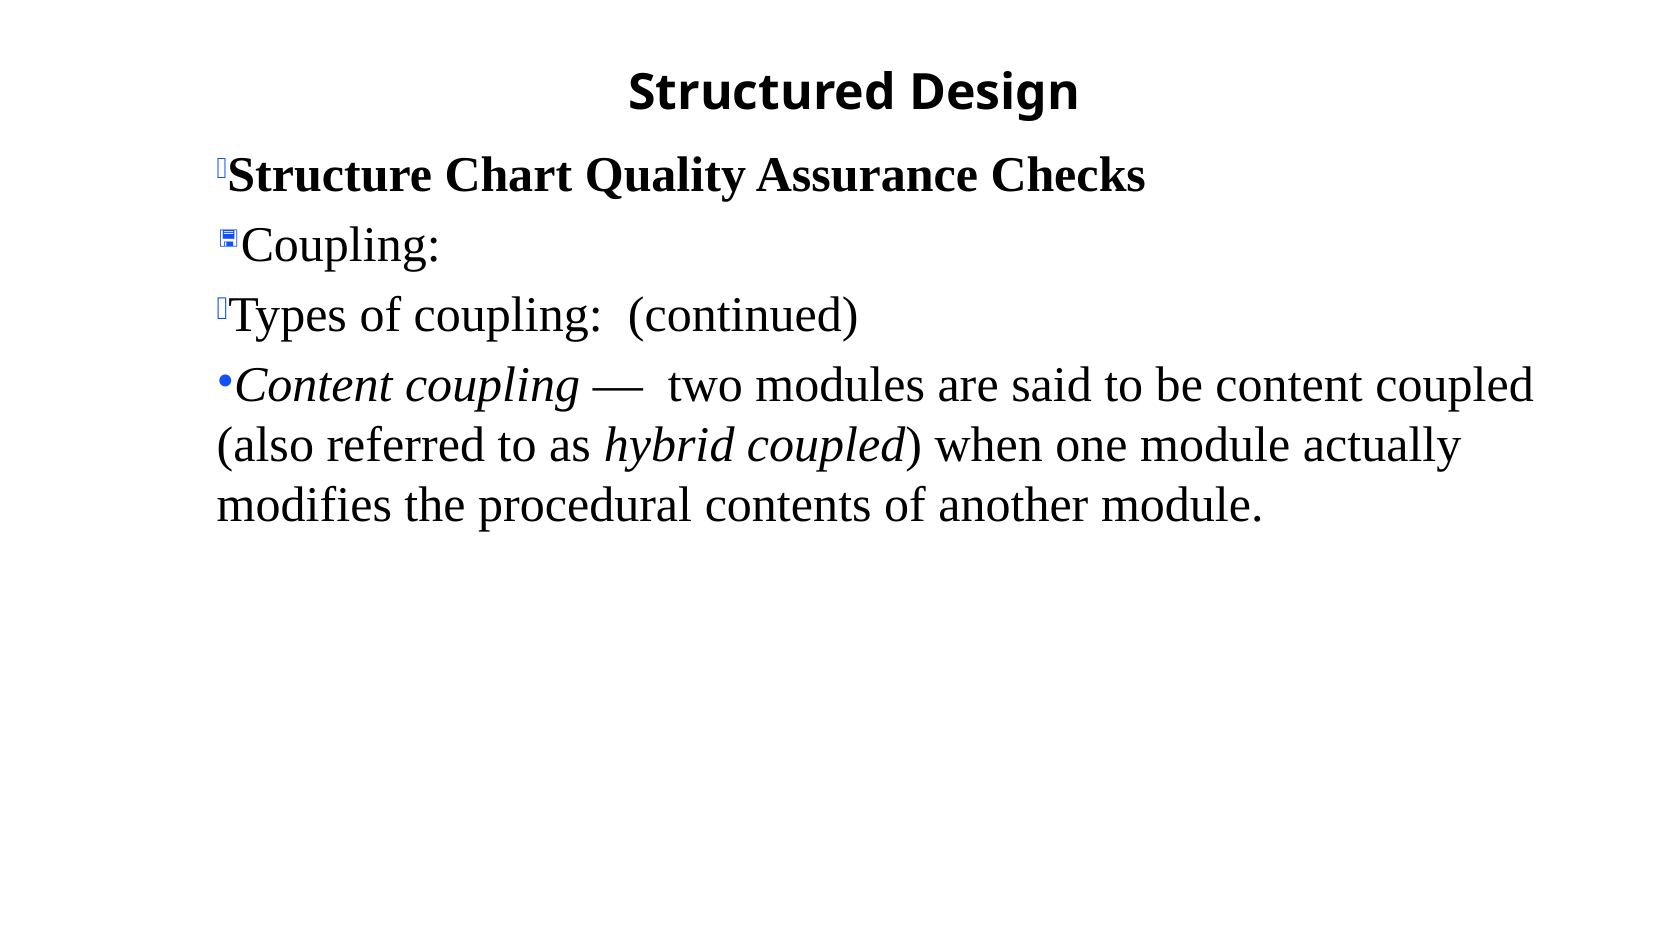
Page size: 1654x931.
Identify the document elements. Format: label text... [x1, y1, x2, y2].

title Structured Design [275, 51, 1434, 115]
list Structure Chart Quality Assurance Checks Coupling: Types of coupling: (continued) Content coupling — two modules are said to be content coupled (also referred to as hybrid coupled) when one module actually modifies the procedural contents of another module. [201, 133, 1608, 733]
